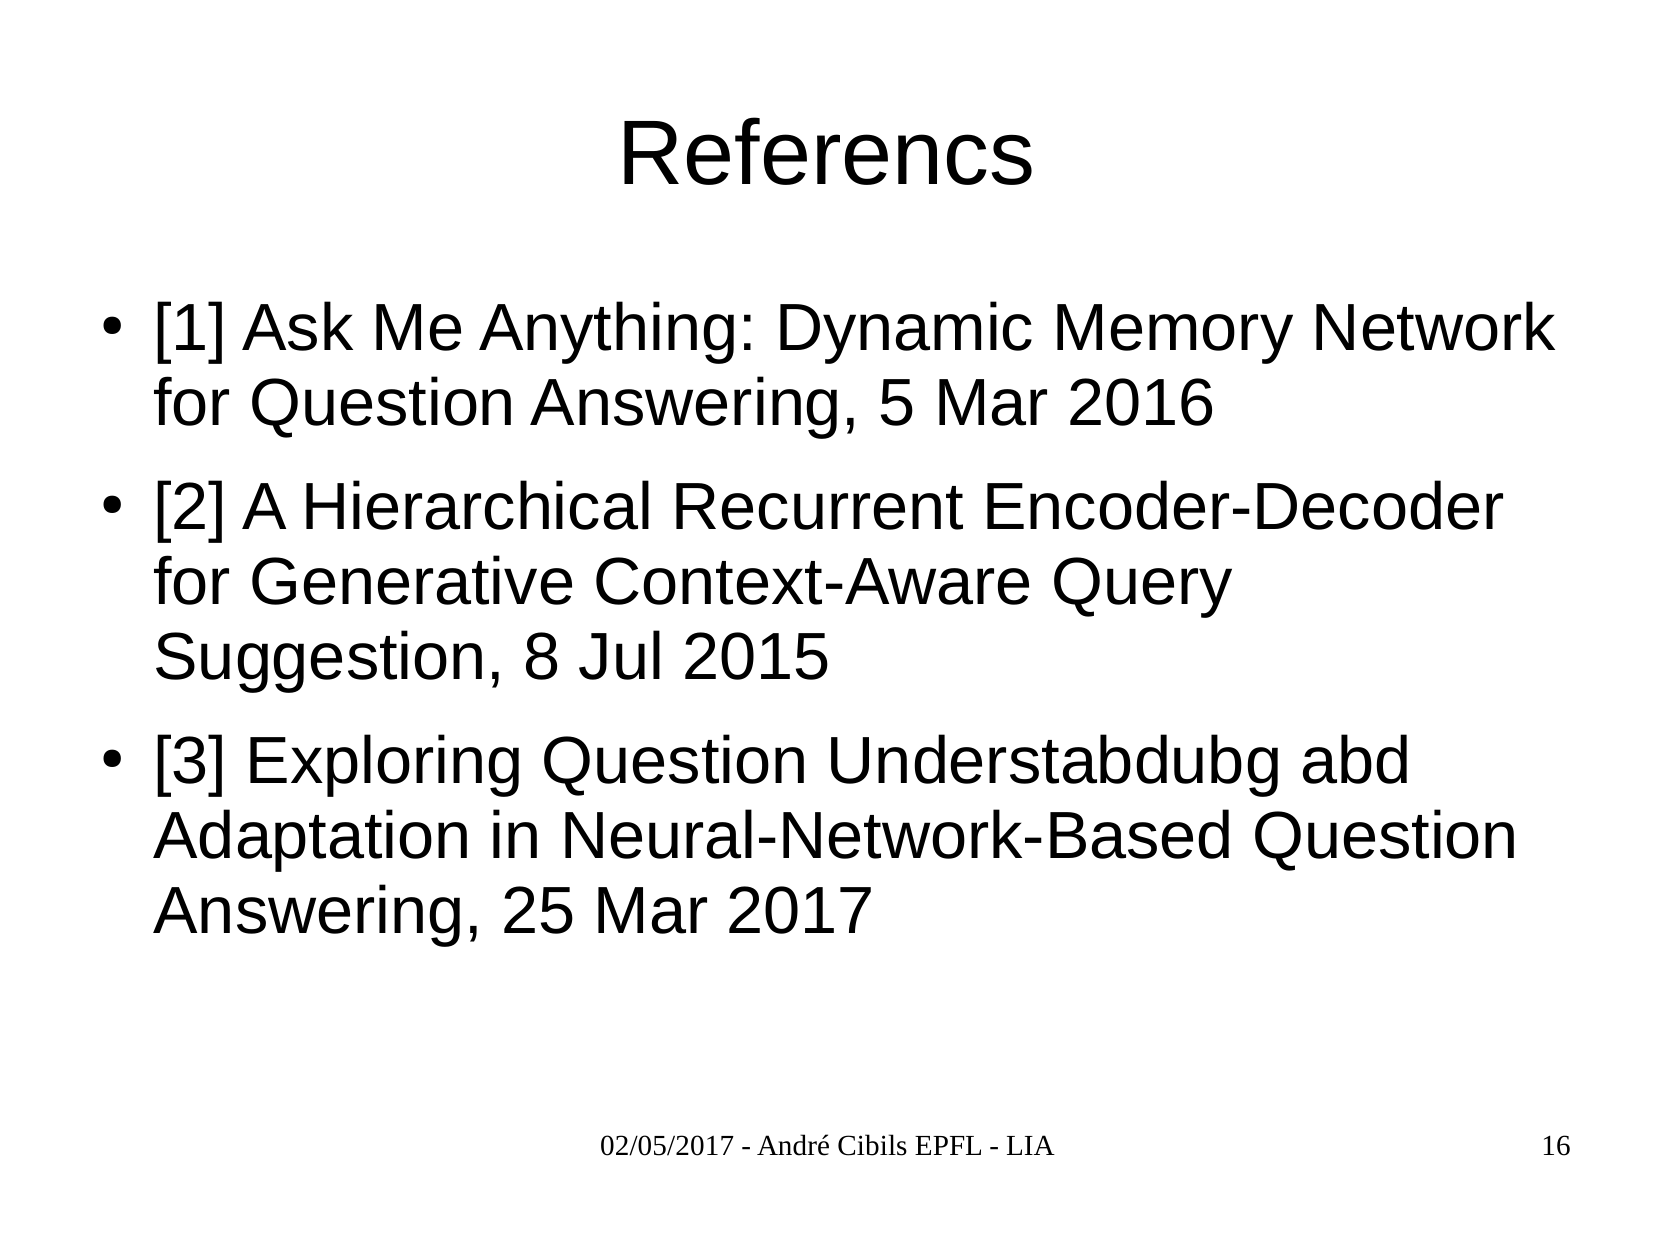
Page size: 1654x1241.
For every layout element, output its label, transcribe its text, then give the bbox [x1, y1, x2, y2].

list [1] Ask Me Anything: Dynamic Memory Network for Question Answering, 5 Mar 2016 [2] A Hierarchical Recurrent Encoder-Decoder for Generative Context-Aware Query Suggestion, 8 Jul 2015 [3] Exploring Question Understabdubg abd Adaptation in Neural-Network-Based Question Answering, 25 Mar 2017 [82, 290, 1571, 1109]
title Referencs [82, 49, 1571, 257]
